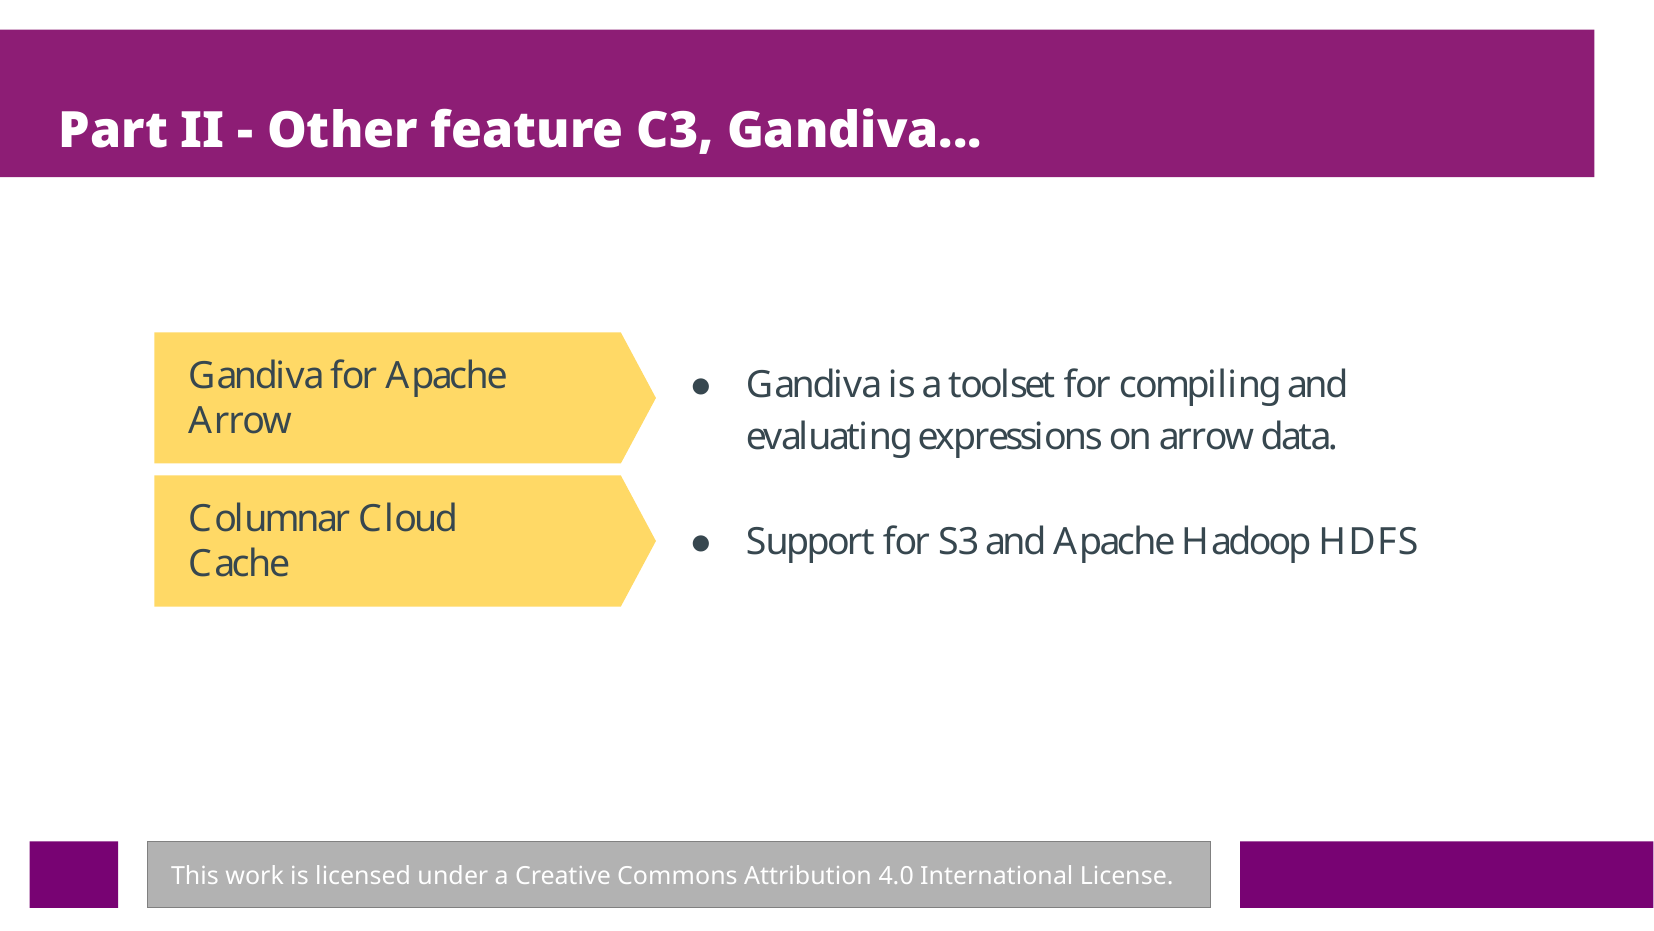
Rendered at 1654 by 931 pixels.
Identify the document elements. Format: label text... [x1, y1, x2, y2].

title Part II - Other feature C3, Gandiva... [59, 44, 1595, 163]
picture [154, 332, 1516, 609]
